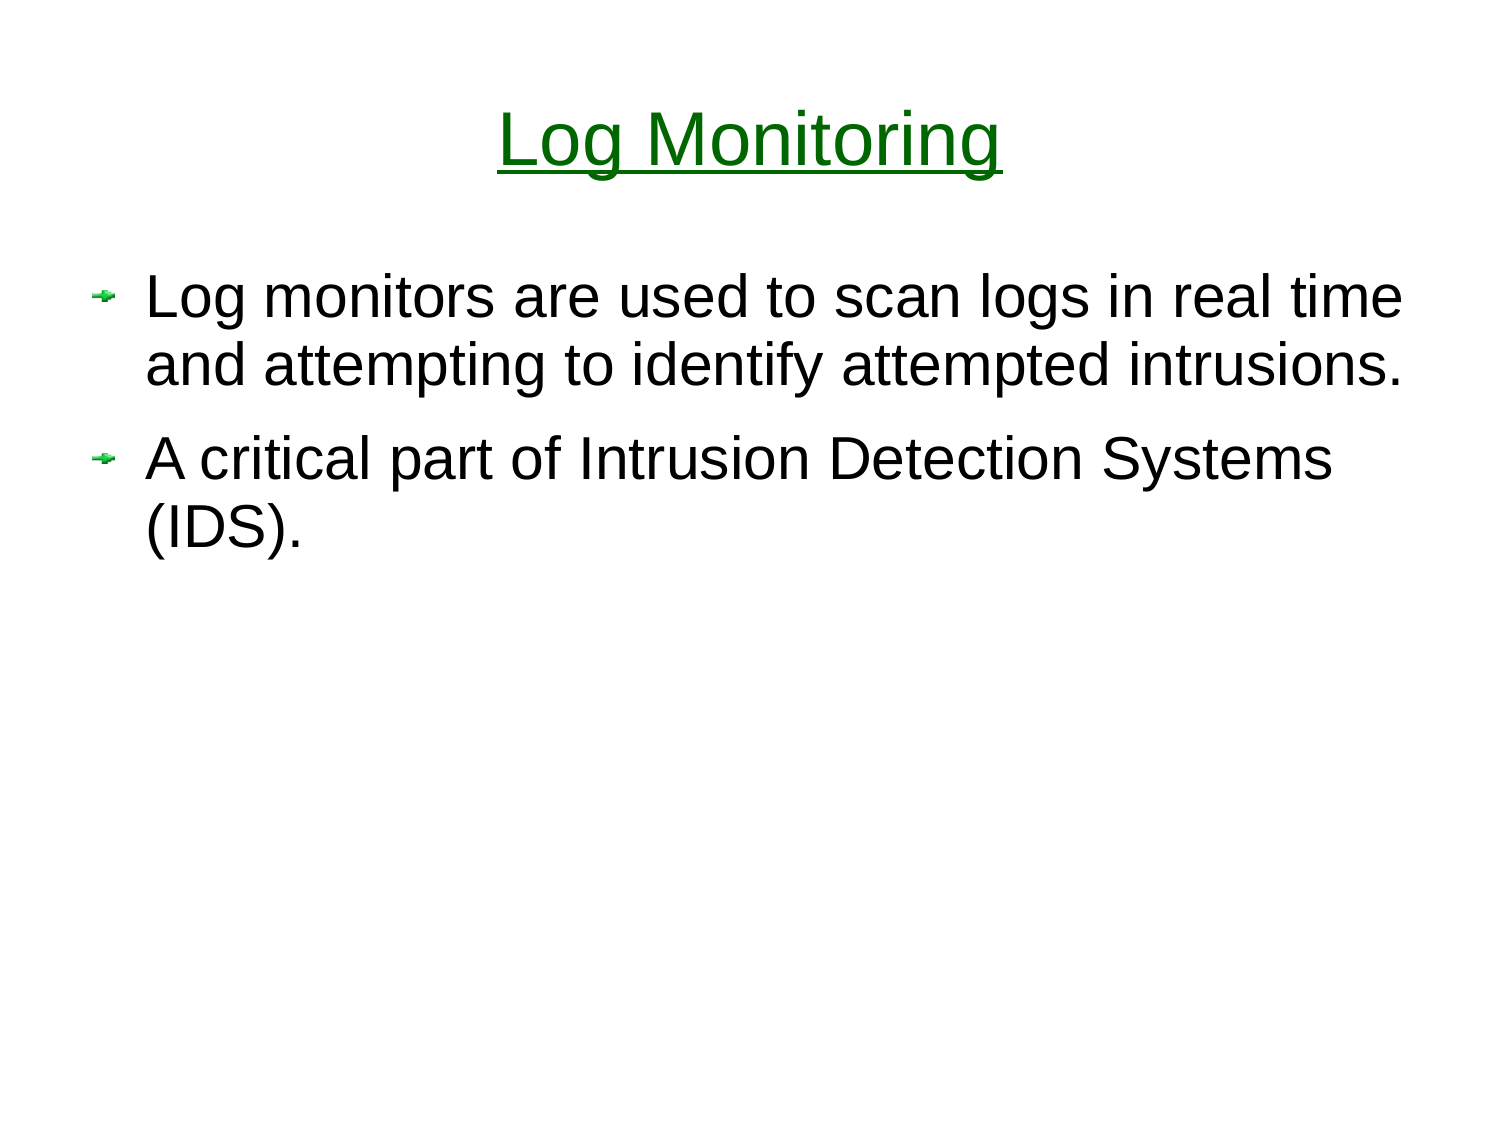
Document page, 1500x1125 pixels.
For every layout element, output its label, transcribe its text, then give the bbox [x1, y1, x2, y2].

list Log monitors are used to scan logs in real time and attempting to identify attempted intrusions. A critical part of Intrusion Detection Systems (IDS). [75, 262, 1425, 1006]
title Log Monitoring [75, 45, 1425, 233]
